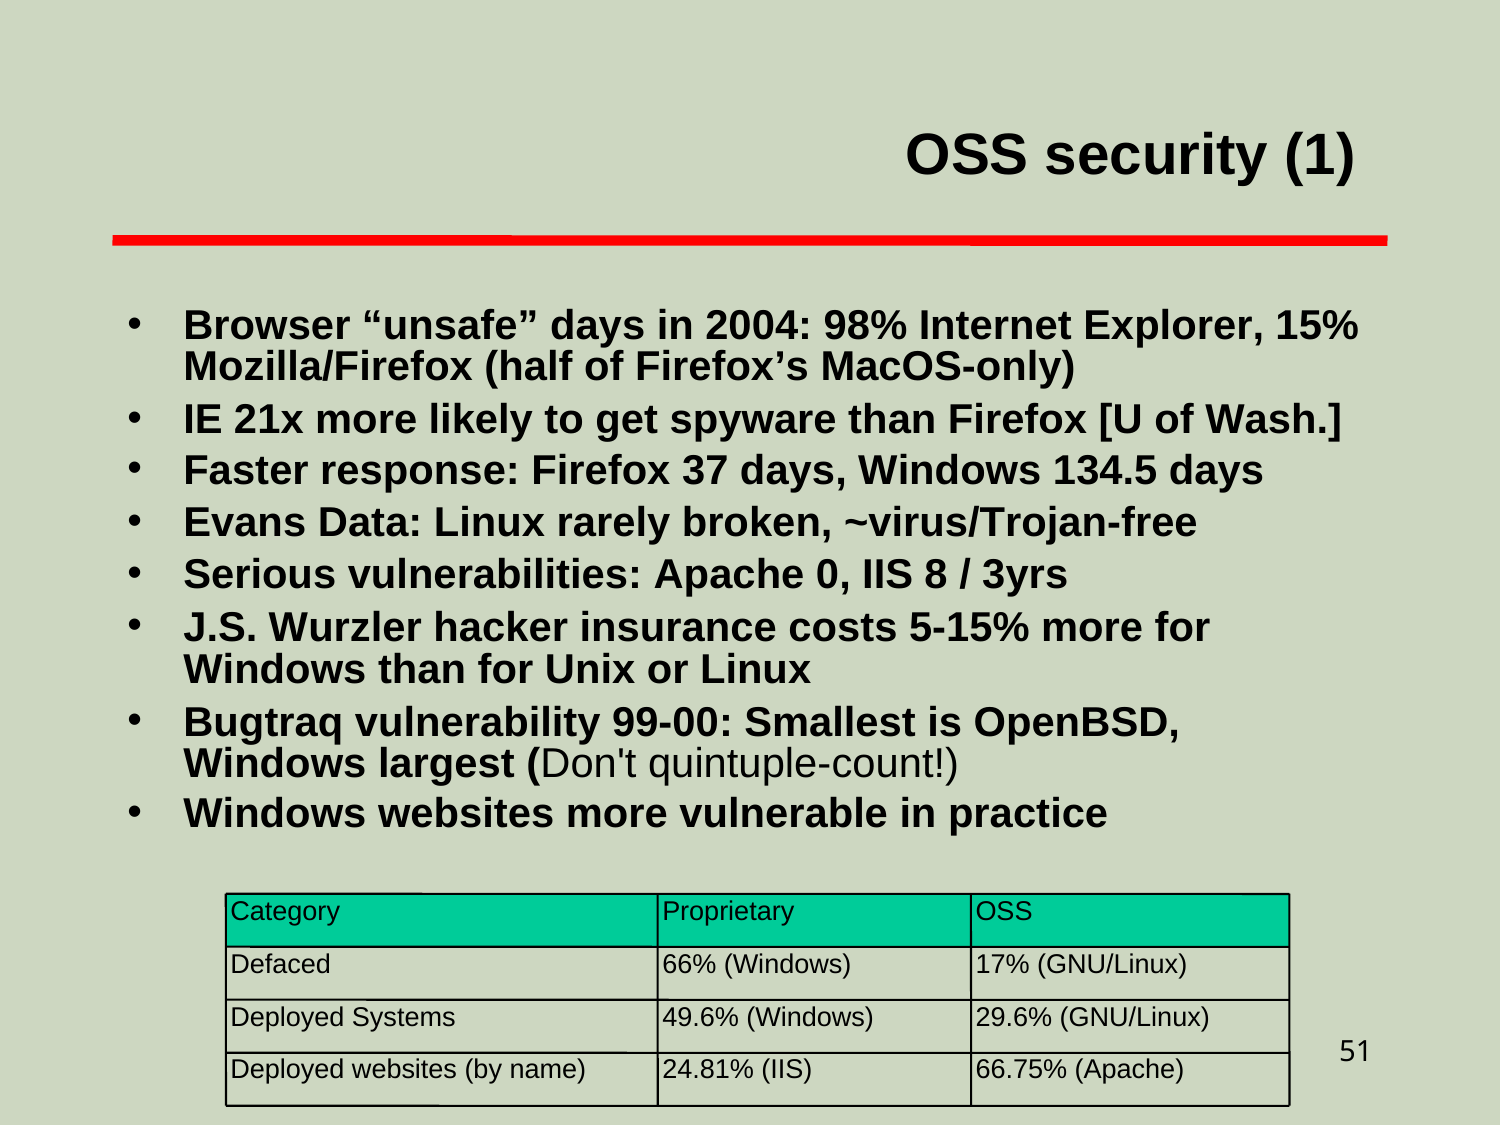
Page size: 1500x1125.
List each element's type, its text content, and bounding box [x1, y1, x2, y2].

text_box 24.81% (IIS) [659, 1054, 970, 1104]
text_box 66.75% (Apache) [973, 1054, 1288, 1104]
text_box Category [227, 895, 656, 945]
text_box Defaced [227, 948, 656, 998]
text_box 17% (GNU/Linux) [973, 948, 1288, 998]
text_box Deployed Systems [227, 1001, 656, 1051]
text_box 29.6% (GNU/Linux) [973, 1001, 1288, 1051]
text_box Deployed websites (by name) [227, 1054, 656, 1104]
list Browser “unsafe” days in 2004: 98% Internet Explorer, 15% Mozilla/Firefox (half of Firefox’s MacOS-only) IE 21x more likely to get spyware than Firefox [U of Wash.] Faster response: Firefox 37 days, Windows 134.5 days Evans Data: Linux rarely broken, ~virus/Trojan-free Serious vulnerabilities: Apache 0, IIS 8 / 3yrs J.S. Wurzler hacker insurance costs 5-15% more for Windows than for Unix or Linux Bugtraq vulnerability 99-00: Smallest is OpenBSD, Windows largest (Don't quintuple-count!) Windows websites more vulnerable in practice [112, 299, 1388, 894]
text_box 49.6% (Windows) [659, 1001, 970, 1051]
text_box 66% (Windows) [659, 948, 970, 998]
text_box Proprietary [659, 895, 969, 945]
title OSS security (1) [337, 85, 1388, 224]
text_box OSS [972, 895, 1288, 945]
